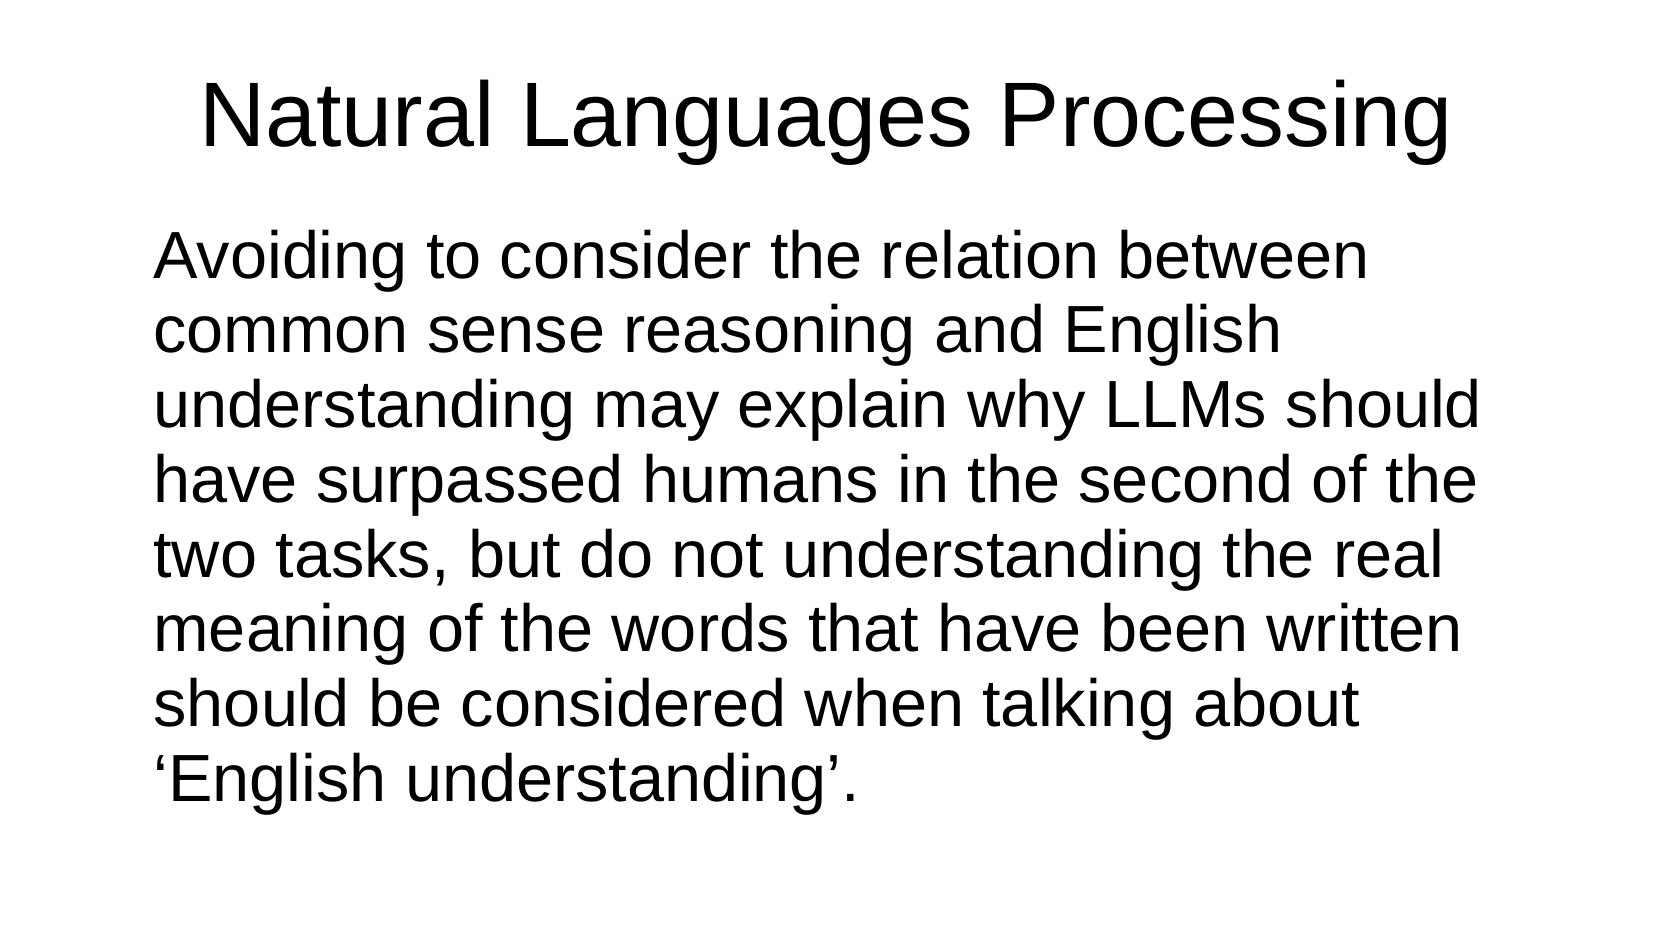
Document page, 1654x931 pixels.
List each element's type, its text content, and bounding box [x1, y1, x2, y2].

title Natural Languages Processing [82, 37, 1571, 193]
list Avoiding to consider the relation between common sense reasoning and English understanding may explain why LLMs should have surpassed humans in the second of the two tasks, but do not understanding the real meaning of the words that have been written should be considered when talking about ‘English understanding’. [82, 217, 1571, 886]
